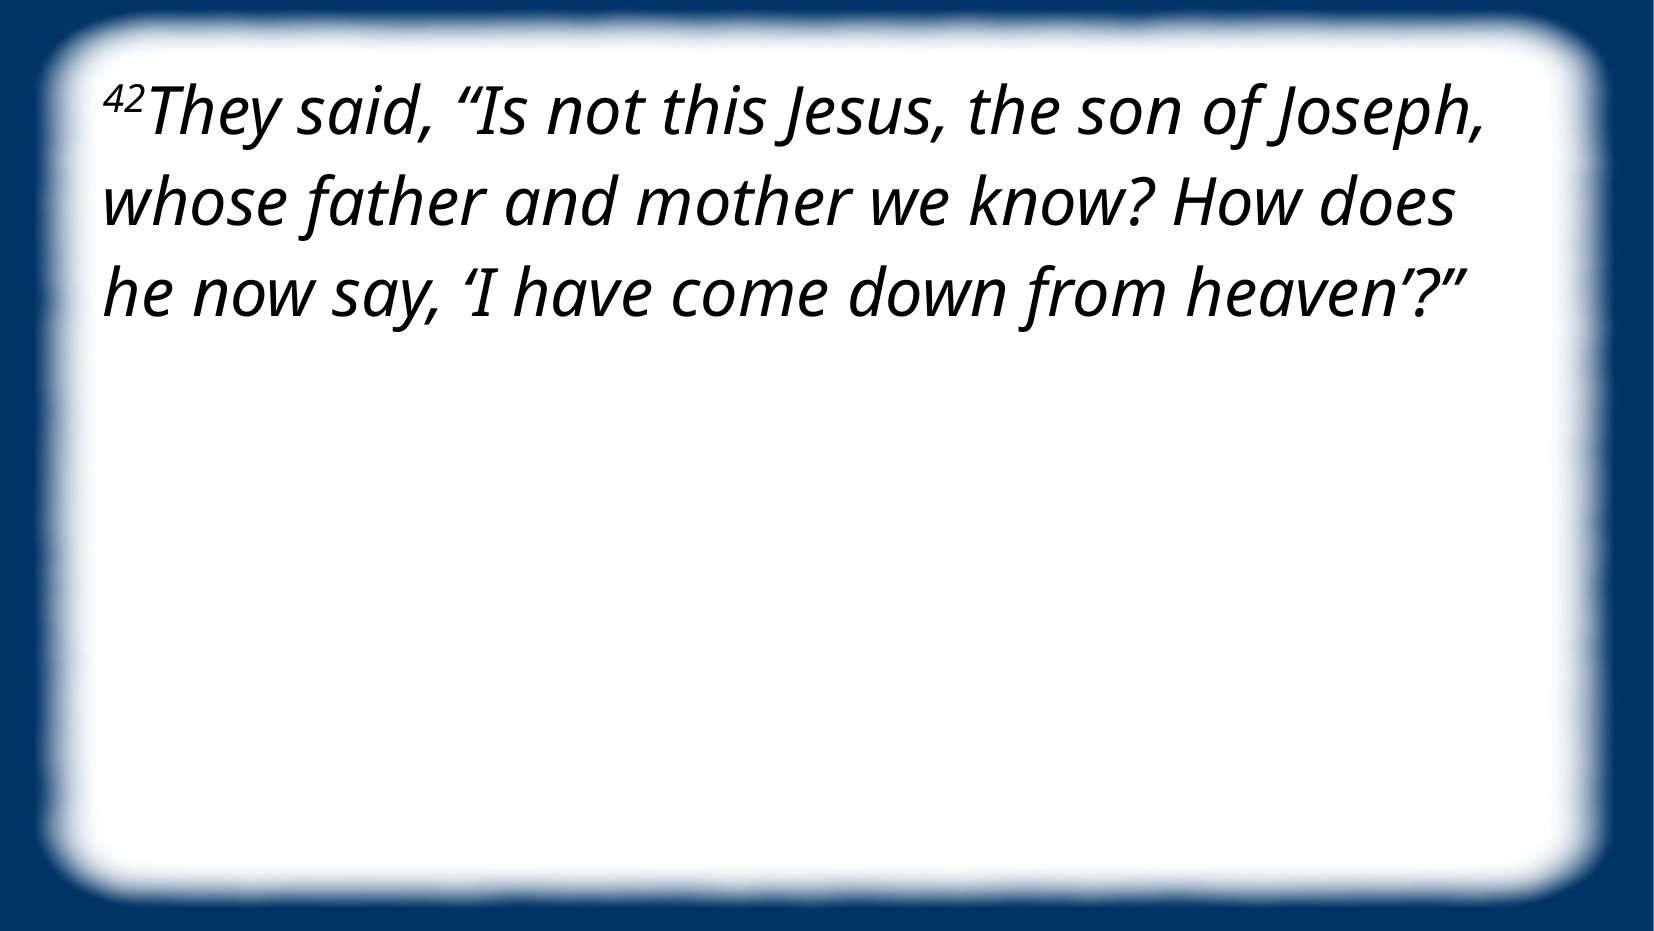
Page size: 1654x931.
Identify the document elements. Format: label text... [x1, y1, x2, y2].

picture [0, 0, 1654, 931]
text_box 42They said, “Is not this Jesus, the son of Joseph, whose father and mother we know? How does he now say, ‘I have come down from heaven’?” [88, 56, 1559, 361]
